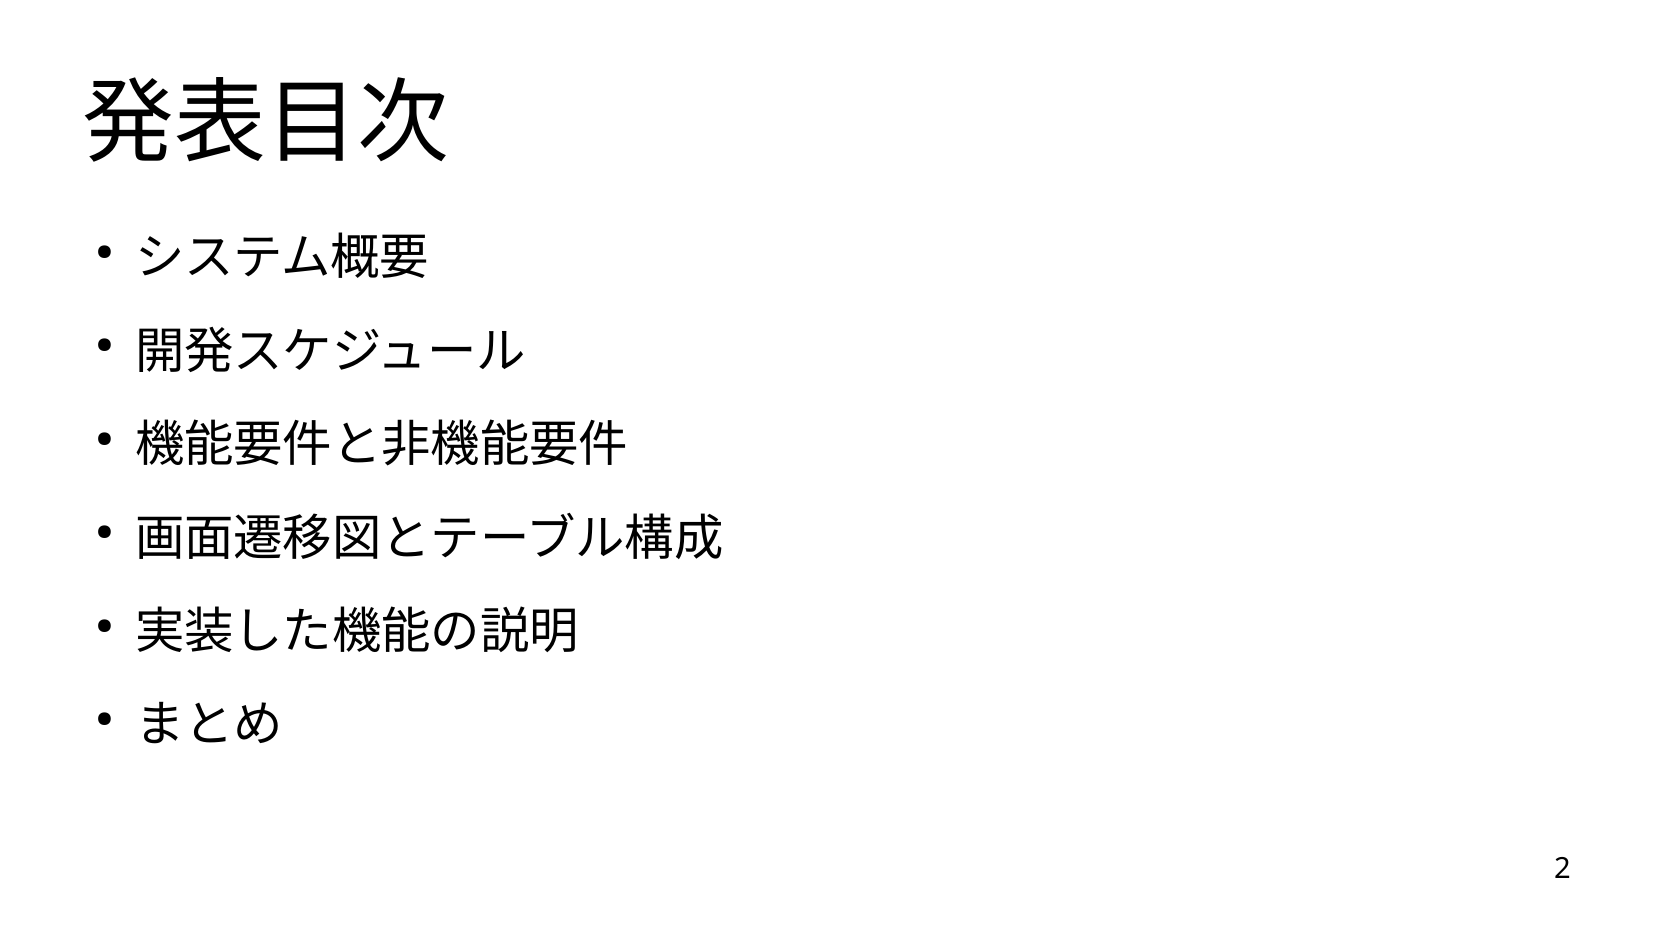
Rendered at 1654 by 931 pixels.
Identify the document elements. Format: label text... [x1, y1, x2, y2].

title 発表目次 [82, 37, 1571, 193]
list システム概要 開発スケジュール 機能要件と非機能要件 画面遷移図とテーブル構成 実装した機能の説明 まとめ [82, 217, 1571, 758]
